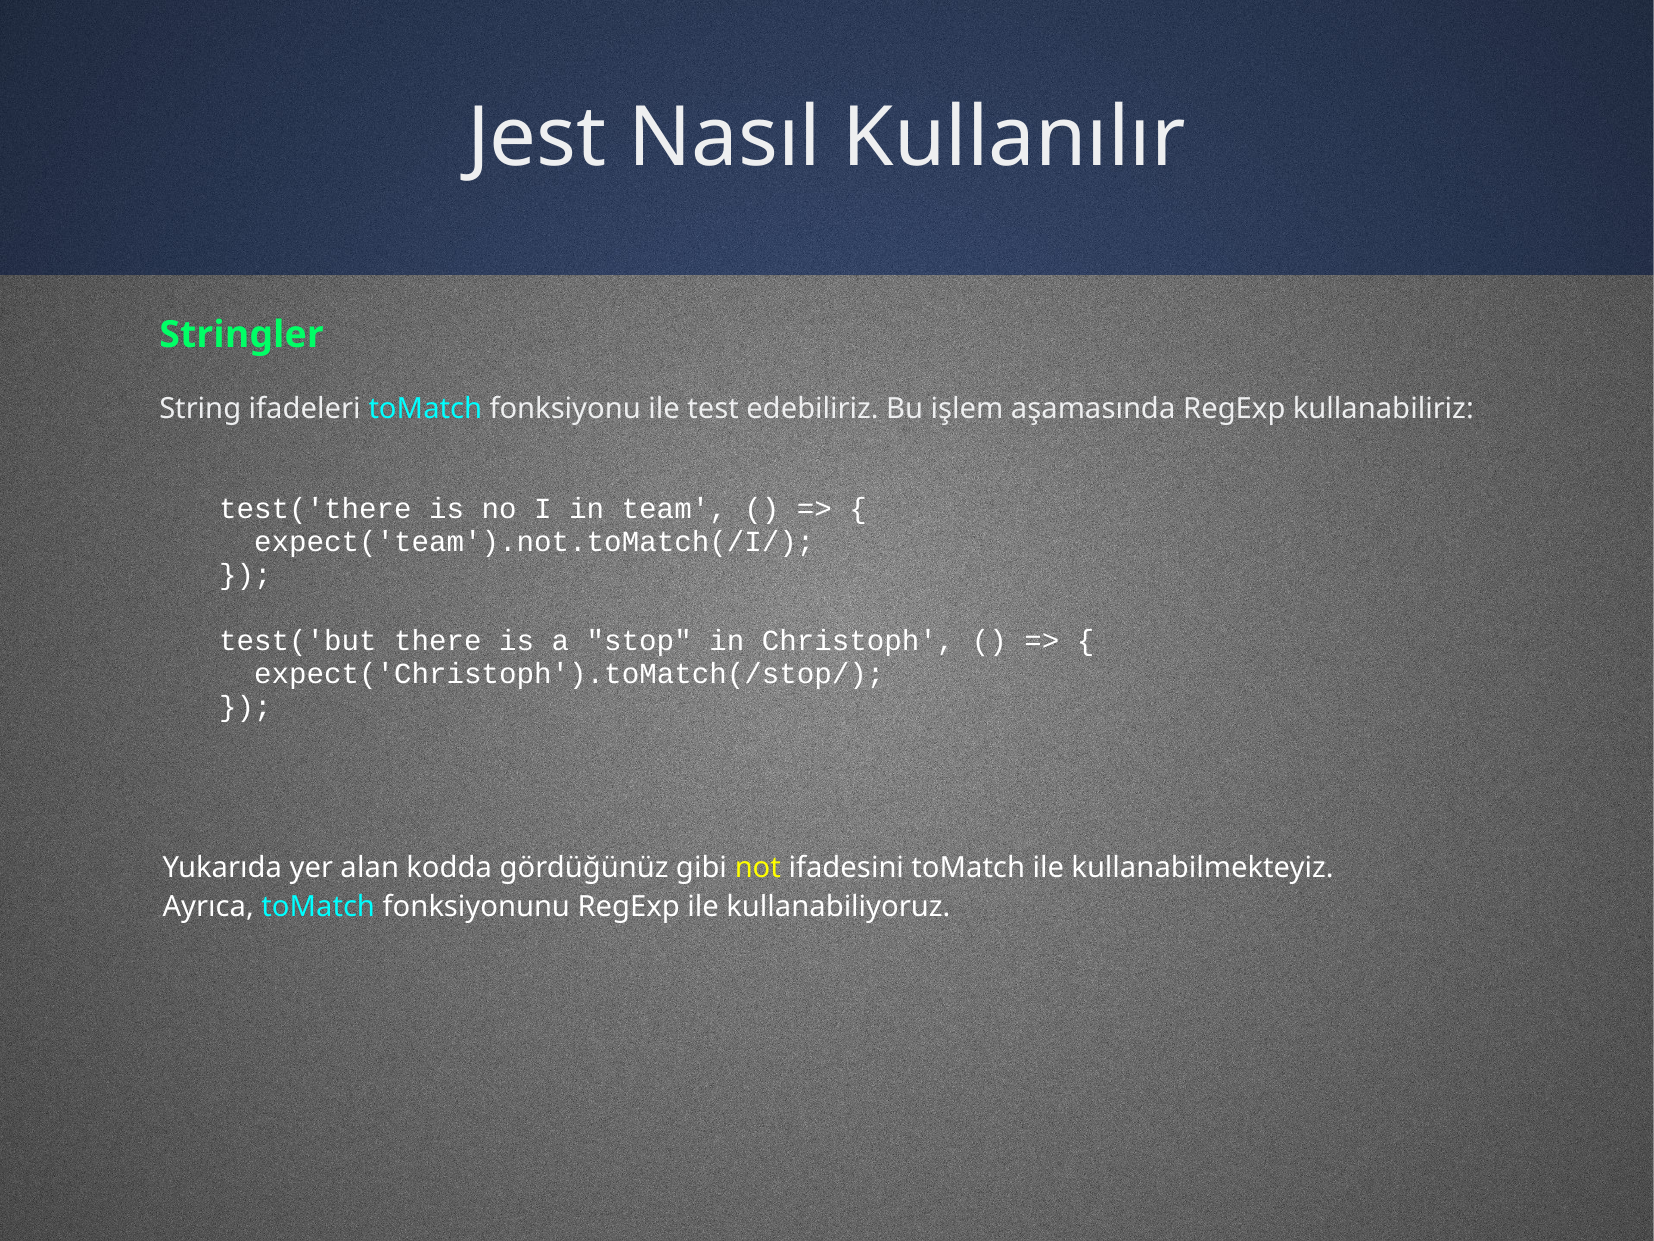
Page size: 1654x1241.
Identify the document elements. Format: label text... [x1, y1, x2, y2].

text_box Yukarıda yer alan kodda gördüğünüz gibi not ifadesini toMatch ile kullanabilmekteyiz. Ayrıca, toMatch fonksiyonunu RegExp ile kullanabiliyoruz. [147, 838, 1359, 922]
text_box test('there is no I in team', () => { expect('team').not.toMatch(/I/); }); test('but there is a "stop" in Christoph', () => { expect('Christoph').toMatch(/stop/); }); [204, 486, 1109, 733]
title Jest Nasıl Kullanılır [88, 29, 1565, 237]
list Stringler String ifadeleri toMatch fonksiyonu ile test edebiliriz. Bu işlem aşamasında RegExp kullanabiliriz: [88, 307, 1565, 1193]
picture [0, 0, 1654, 1241]
